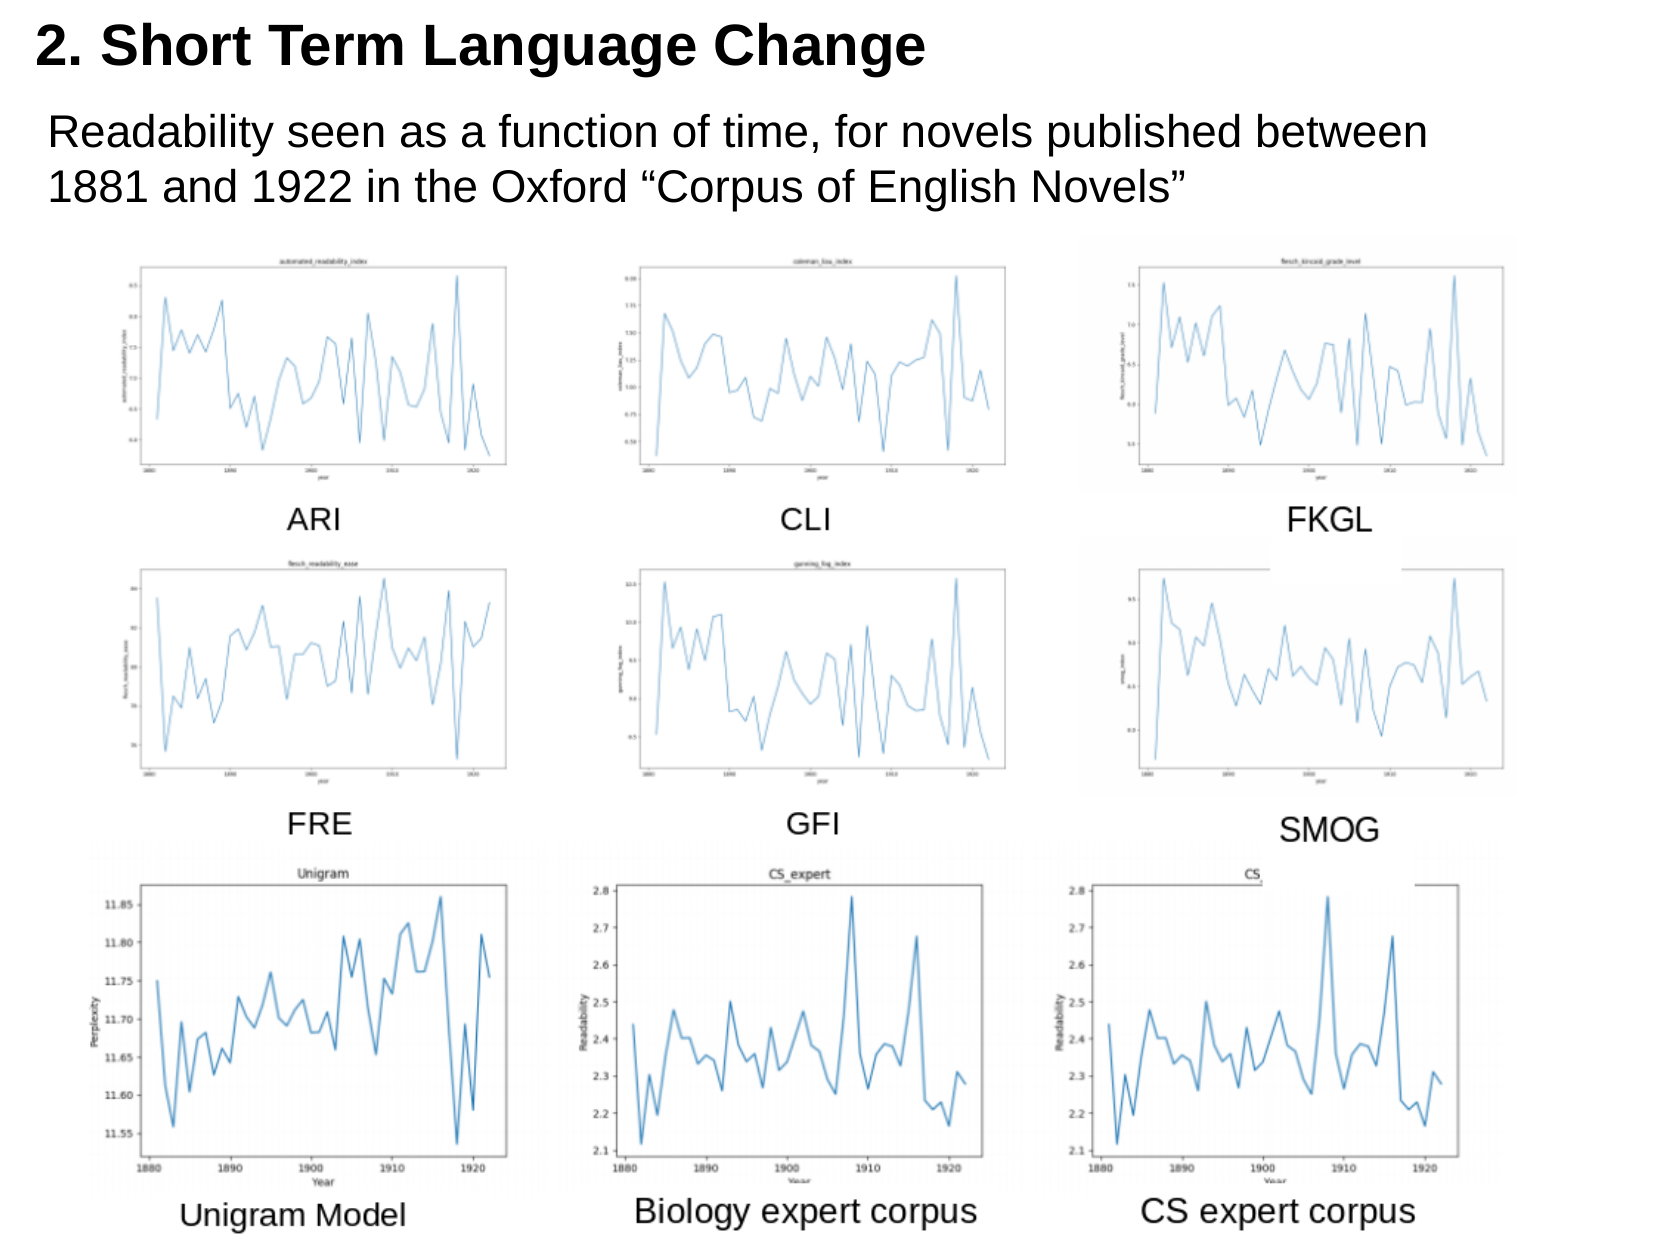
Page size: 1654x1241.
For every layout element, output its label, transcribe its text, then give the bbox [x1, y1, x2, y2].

list Readability seen as a function of time, for novels published between 1881 and 1922 in the Oxford “Corpus of English Novels” [0, 106, 1465, 402]
list 2. Short Term Language Change [0, 13, 1453, 106]
picture [70, 223, 1536, 1241]
